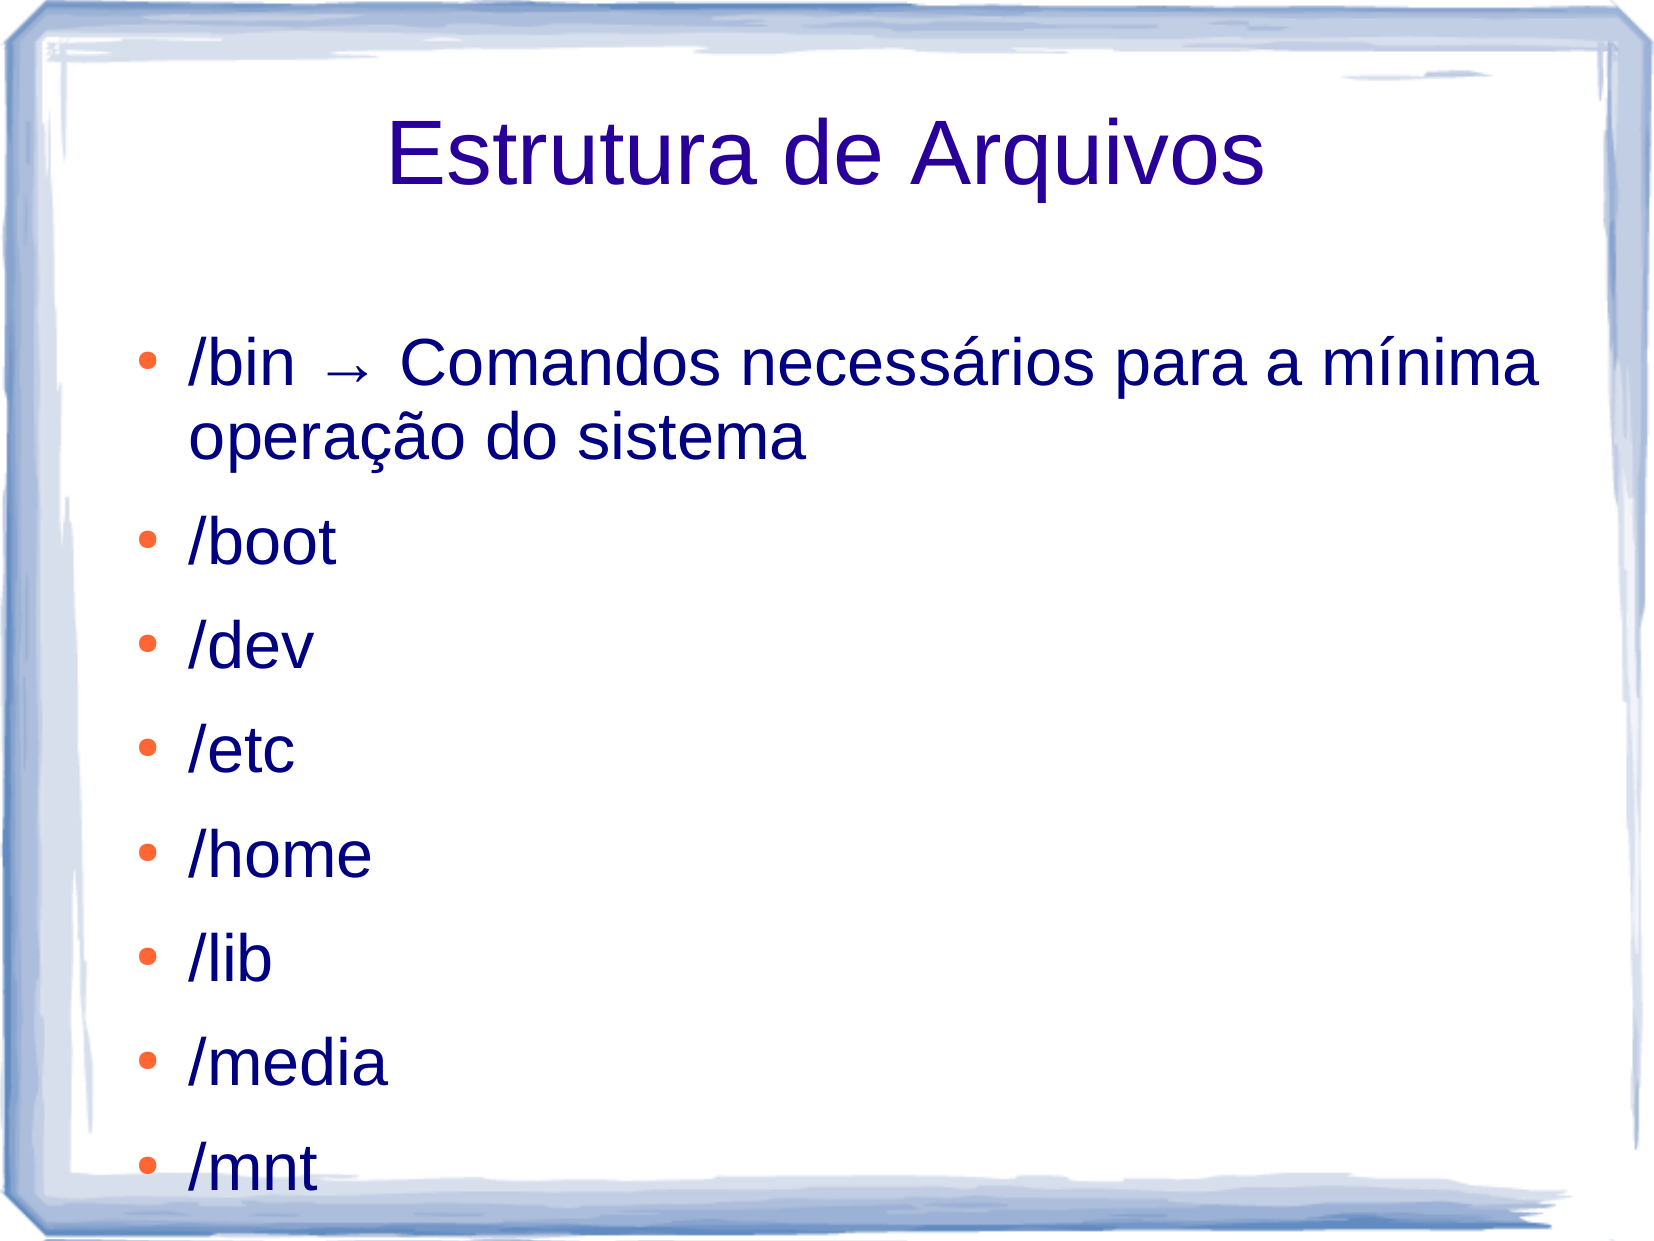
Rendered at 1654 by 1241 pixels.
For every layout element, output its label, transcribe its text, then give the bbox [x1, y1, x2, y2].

list /bin → Comandos necessários para a mínima operação do sistema /boot /dev /etc /home /lib /media /mnt [118, 324, 1571, 1205]
title Estrutura de Arquivos [82, 49, 1571, 257]
picture [0, 0, 1654, 1241]
